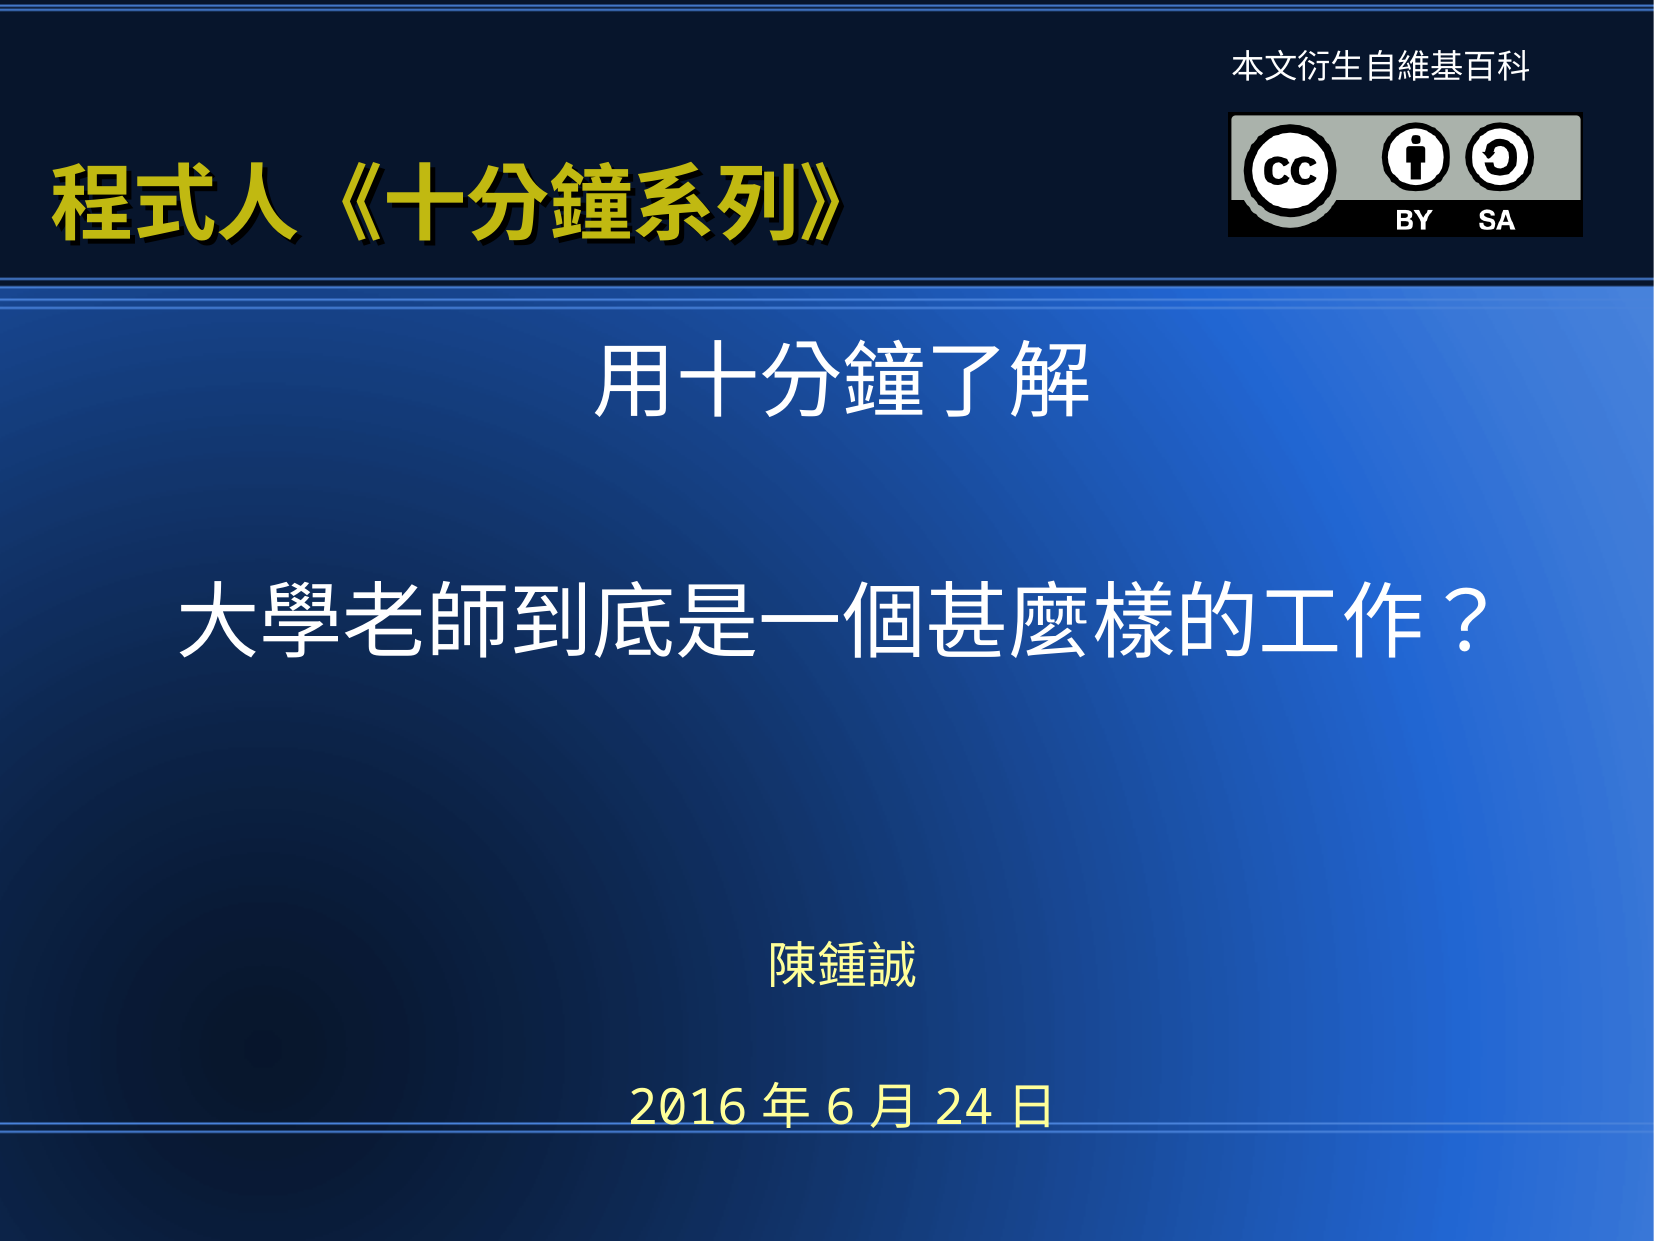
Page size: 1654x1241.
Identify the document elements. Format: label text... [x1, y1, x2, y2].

text_box 程式人《十分鐘系列》 [35, 129, 981, 444]
subtitle 用十分鐘了解 大學老師到底是一個甚麼樣的工作？ 陳鍾誠 2016年6月24日 [59, 326, 1626, 1127]
text_box 本文衍生自維基百科 [1216, 32, 1622, 95]
picture [0, 0, 1654, 1241]
